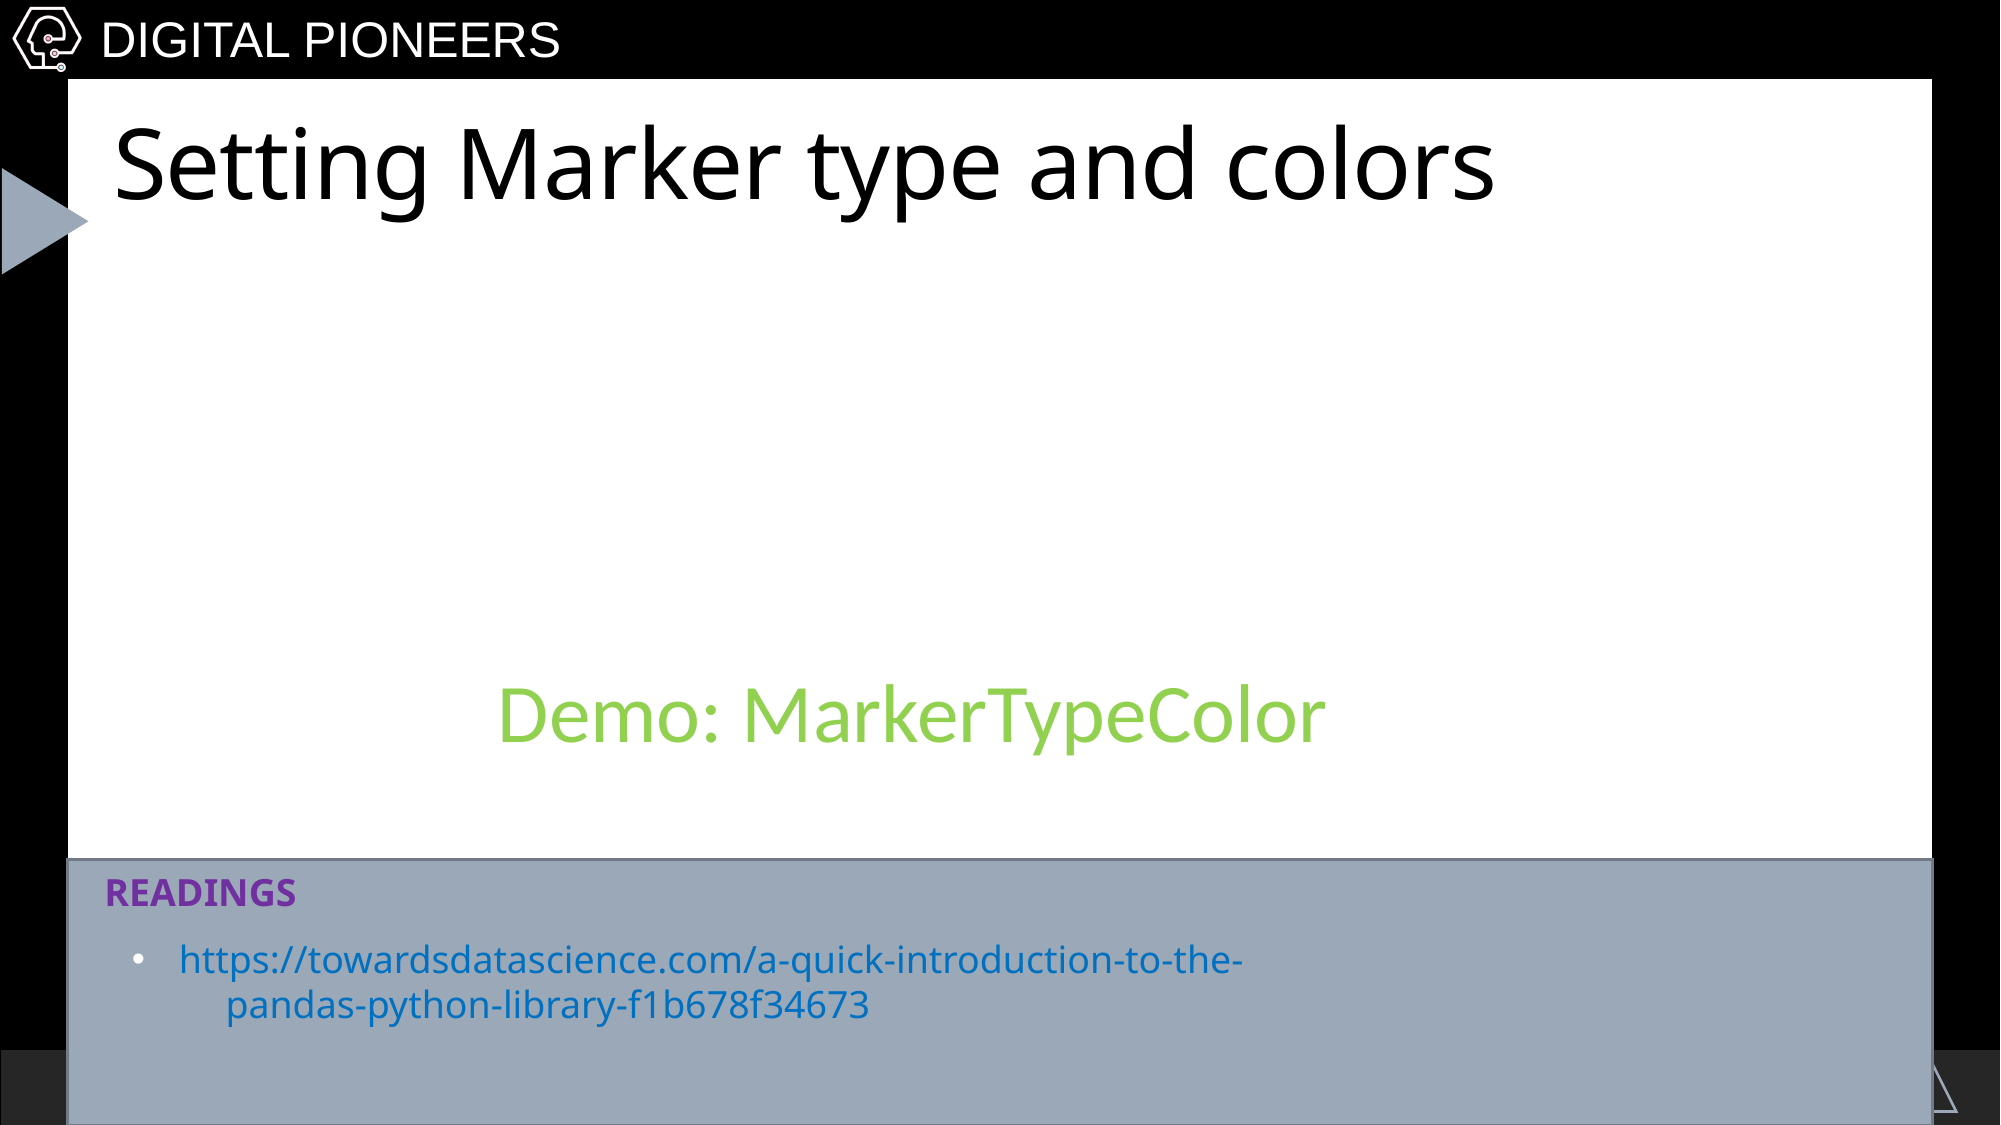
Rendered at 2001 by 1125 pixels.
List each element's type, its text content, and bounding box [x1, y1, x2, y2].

title Setting Marker type and colors [98, 93, 1813, 243]
text_box READINGS [89, 861, 326, 922]
text_box Demo: MarkerTypeColor [47, 651, 1779, 768]
text_box DIGITAL PIONEERS [85, 0, 596, 76]
picture [7, 5, 85, 73]
text_box [68, 860, 1933, 1125]
text_box https://towardsdatascience.com/a-quick-introduction-to-the-pandas-python-library-f1b678f34673 [116, 928, 1396, 1035]
